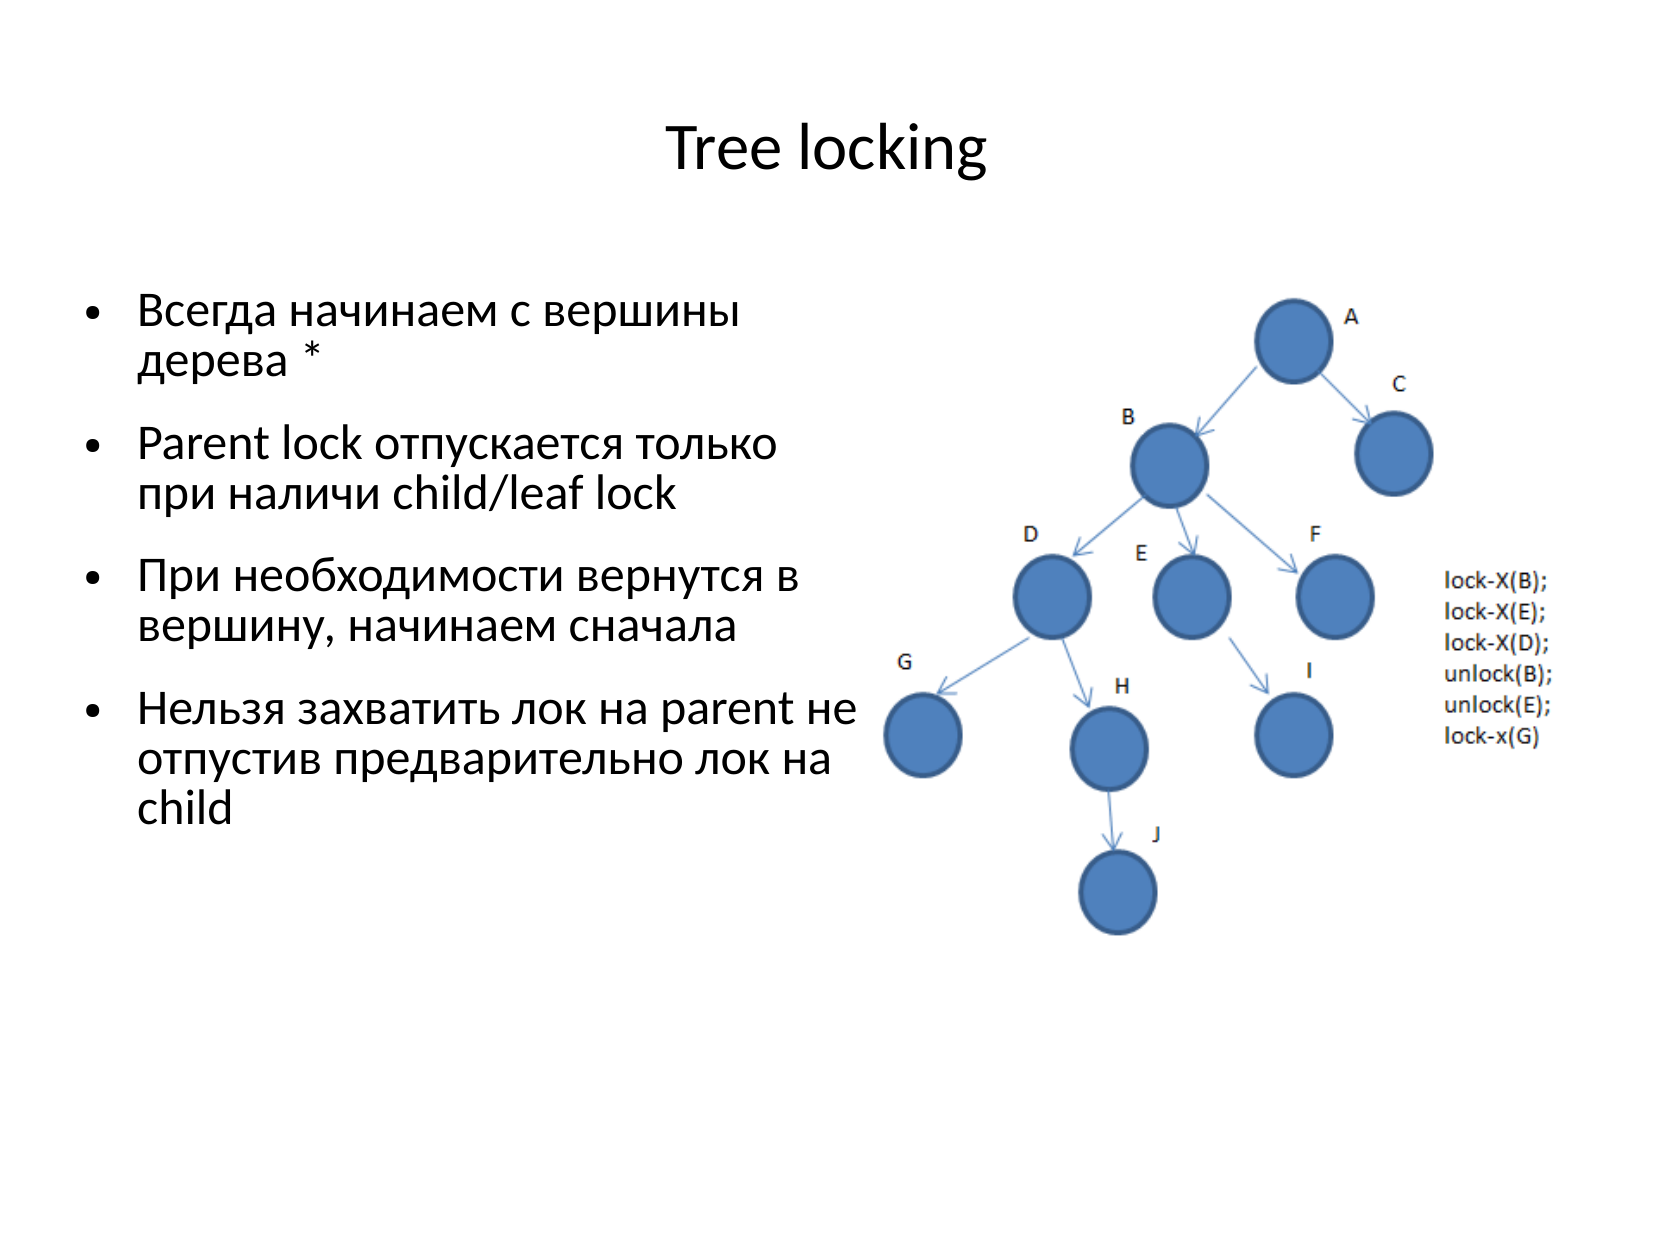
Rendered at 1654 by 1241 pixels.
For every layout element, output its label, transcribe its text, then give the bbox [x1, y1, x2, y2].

picture [875, 295, 1577, 946]
title Tree locking [82, 49, 1571, 257]
list Всегда начинаем с вершины дерева * Parent lock отпускается только при наличи child/leaf lock При необходимости вернутся в вершину, начинаем сначала Нельзя захватить лок на parent не отпустив предварительно лок на child [66, 289, 862, 1108]
